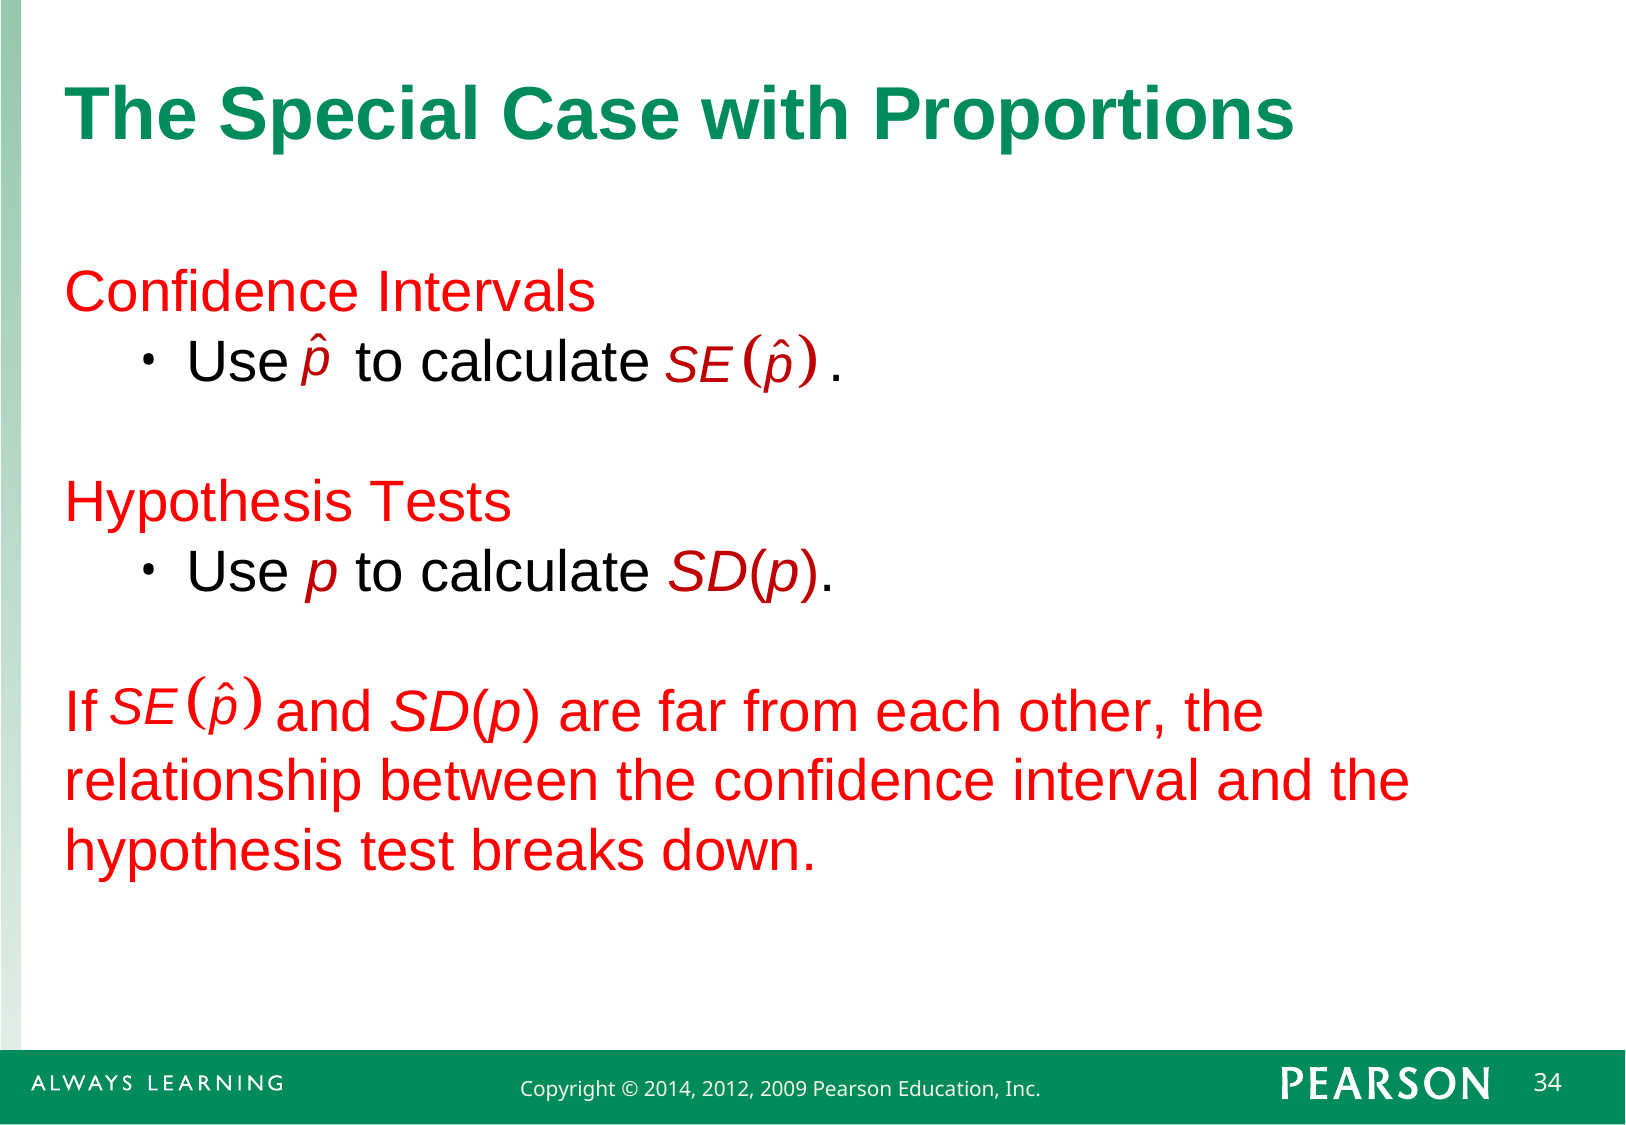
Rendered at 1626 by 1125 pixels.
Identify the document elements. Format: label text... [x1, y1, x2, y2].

chart [103, 668, 267, 755]
chart [292, 324, 340, 398]
title The Special Case with Proportions [64, 64, 1560, 213]
list Confidence Intervals Use to calculate . Hypothesis Tests Use p to calculate SD(p). If and SD(p) are far from each other, the relationship between the confidence interval and the hypothesis test breaks down. [64, 253, 1560, 997]
chart [658, 326, 822, 413]
